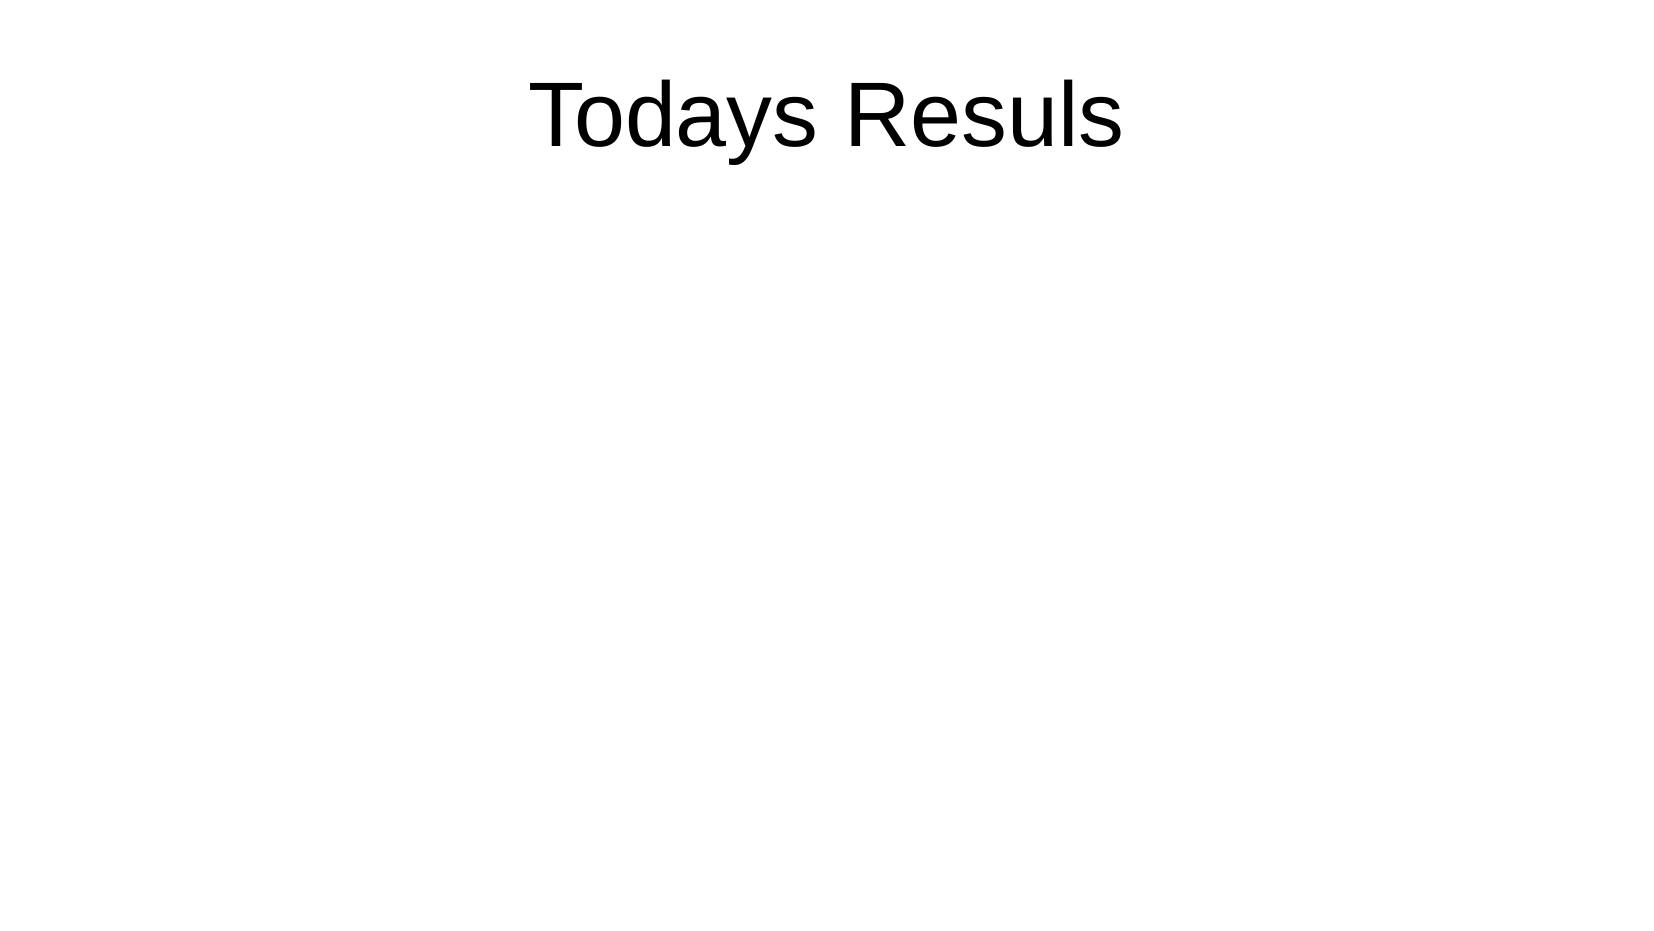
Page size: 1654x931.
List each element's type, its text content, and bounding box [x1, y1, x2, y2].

title Todays Resuls [82, 37, 1571, 193]
